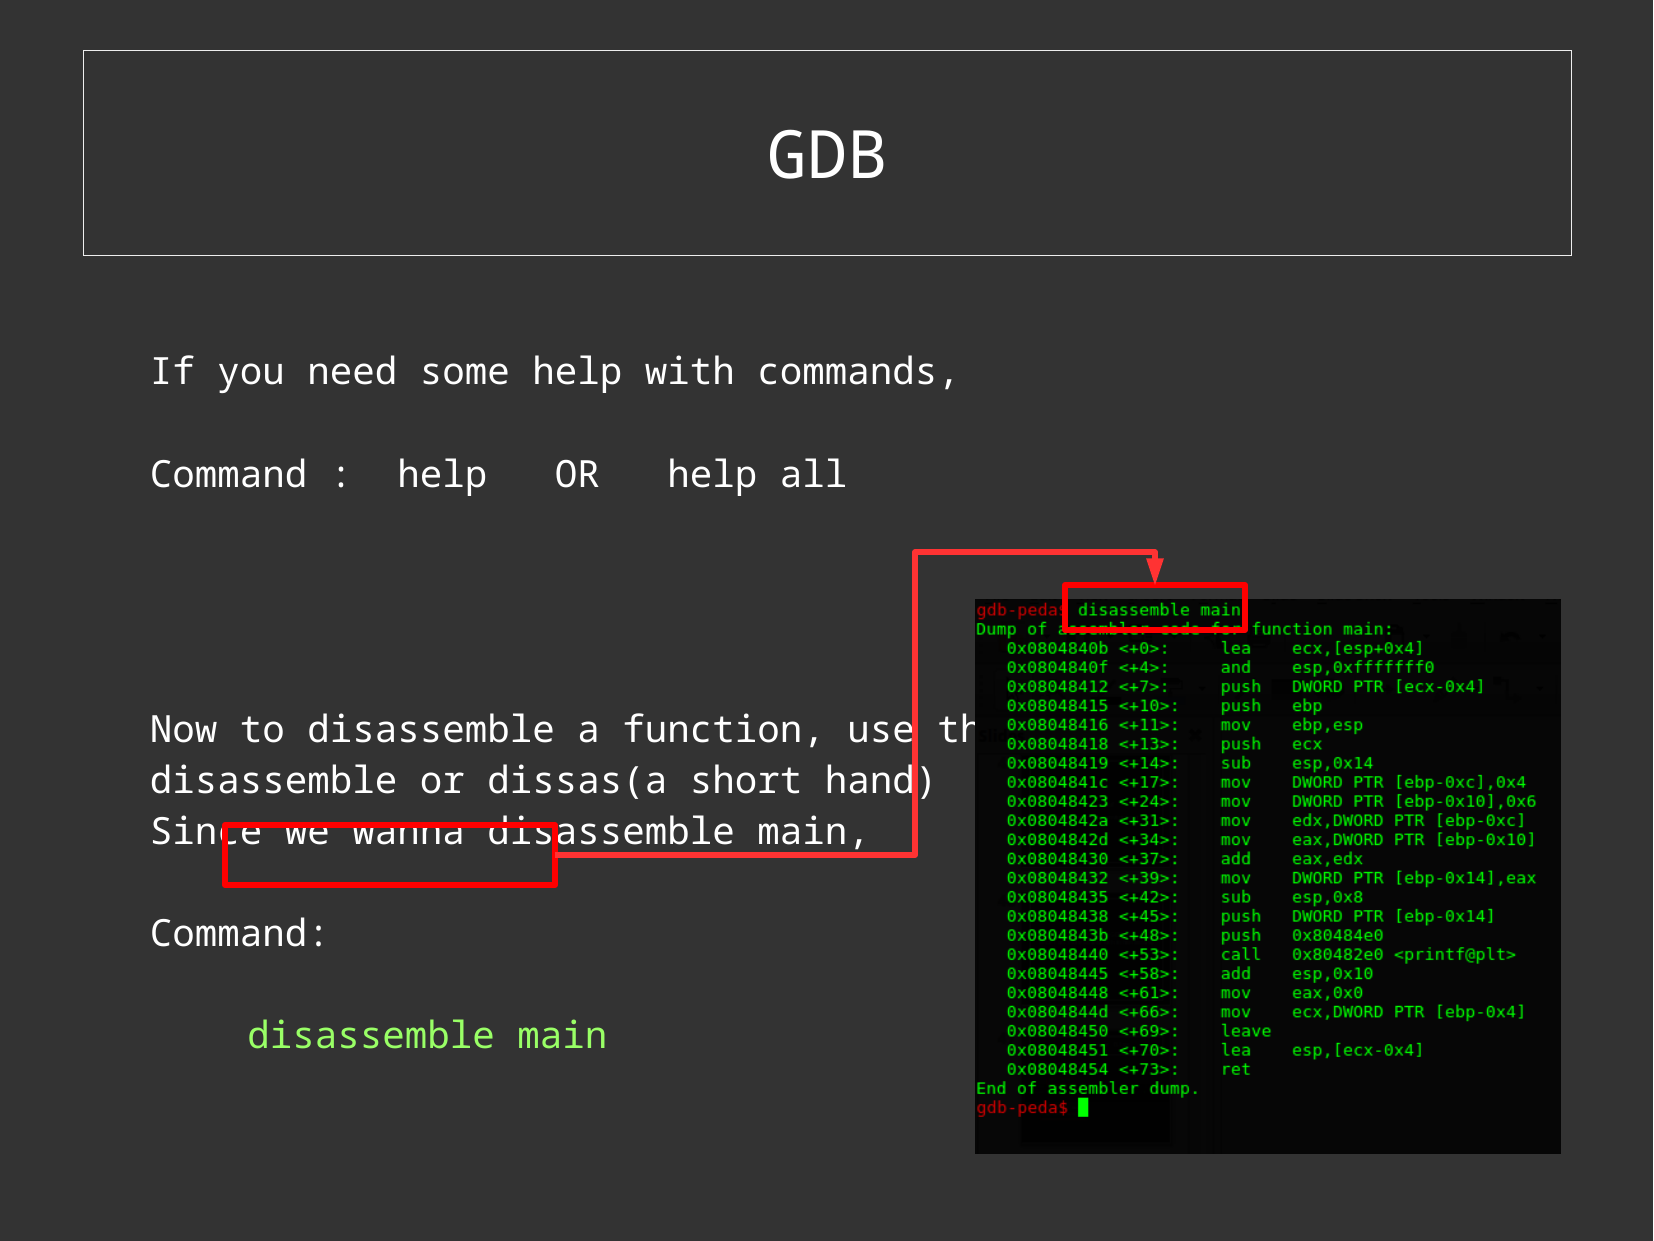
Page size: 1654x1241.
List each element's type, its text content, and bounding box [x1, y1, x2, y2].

picture [1068, 599, 1242, 627]
text_box GDB [83, 50, 1572, 256]
text_box If you need some help with commands, Command : help OR help all Now to disassemble a function, use the disassemble or dissas(a short hand) Since we wanna disassemble main, Command: disassemble main [228, 828, 552, 882]
picture [975, 599, 1561, 1154]
text_box If you need some help with commands, Command : help OR help all Now to disassemble a function, use the disassemble or dissas(a short hand) Since we wanna disassemble main, Command: disassemble main [135, 337, 896, 916]
